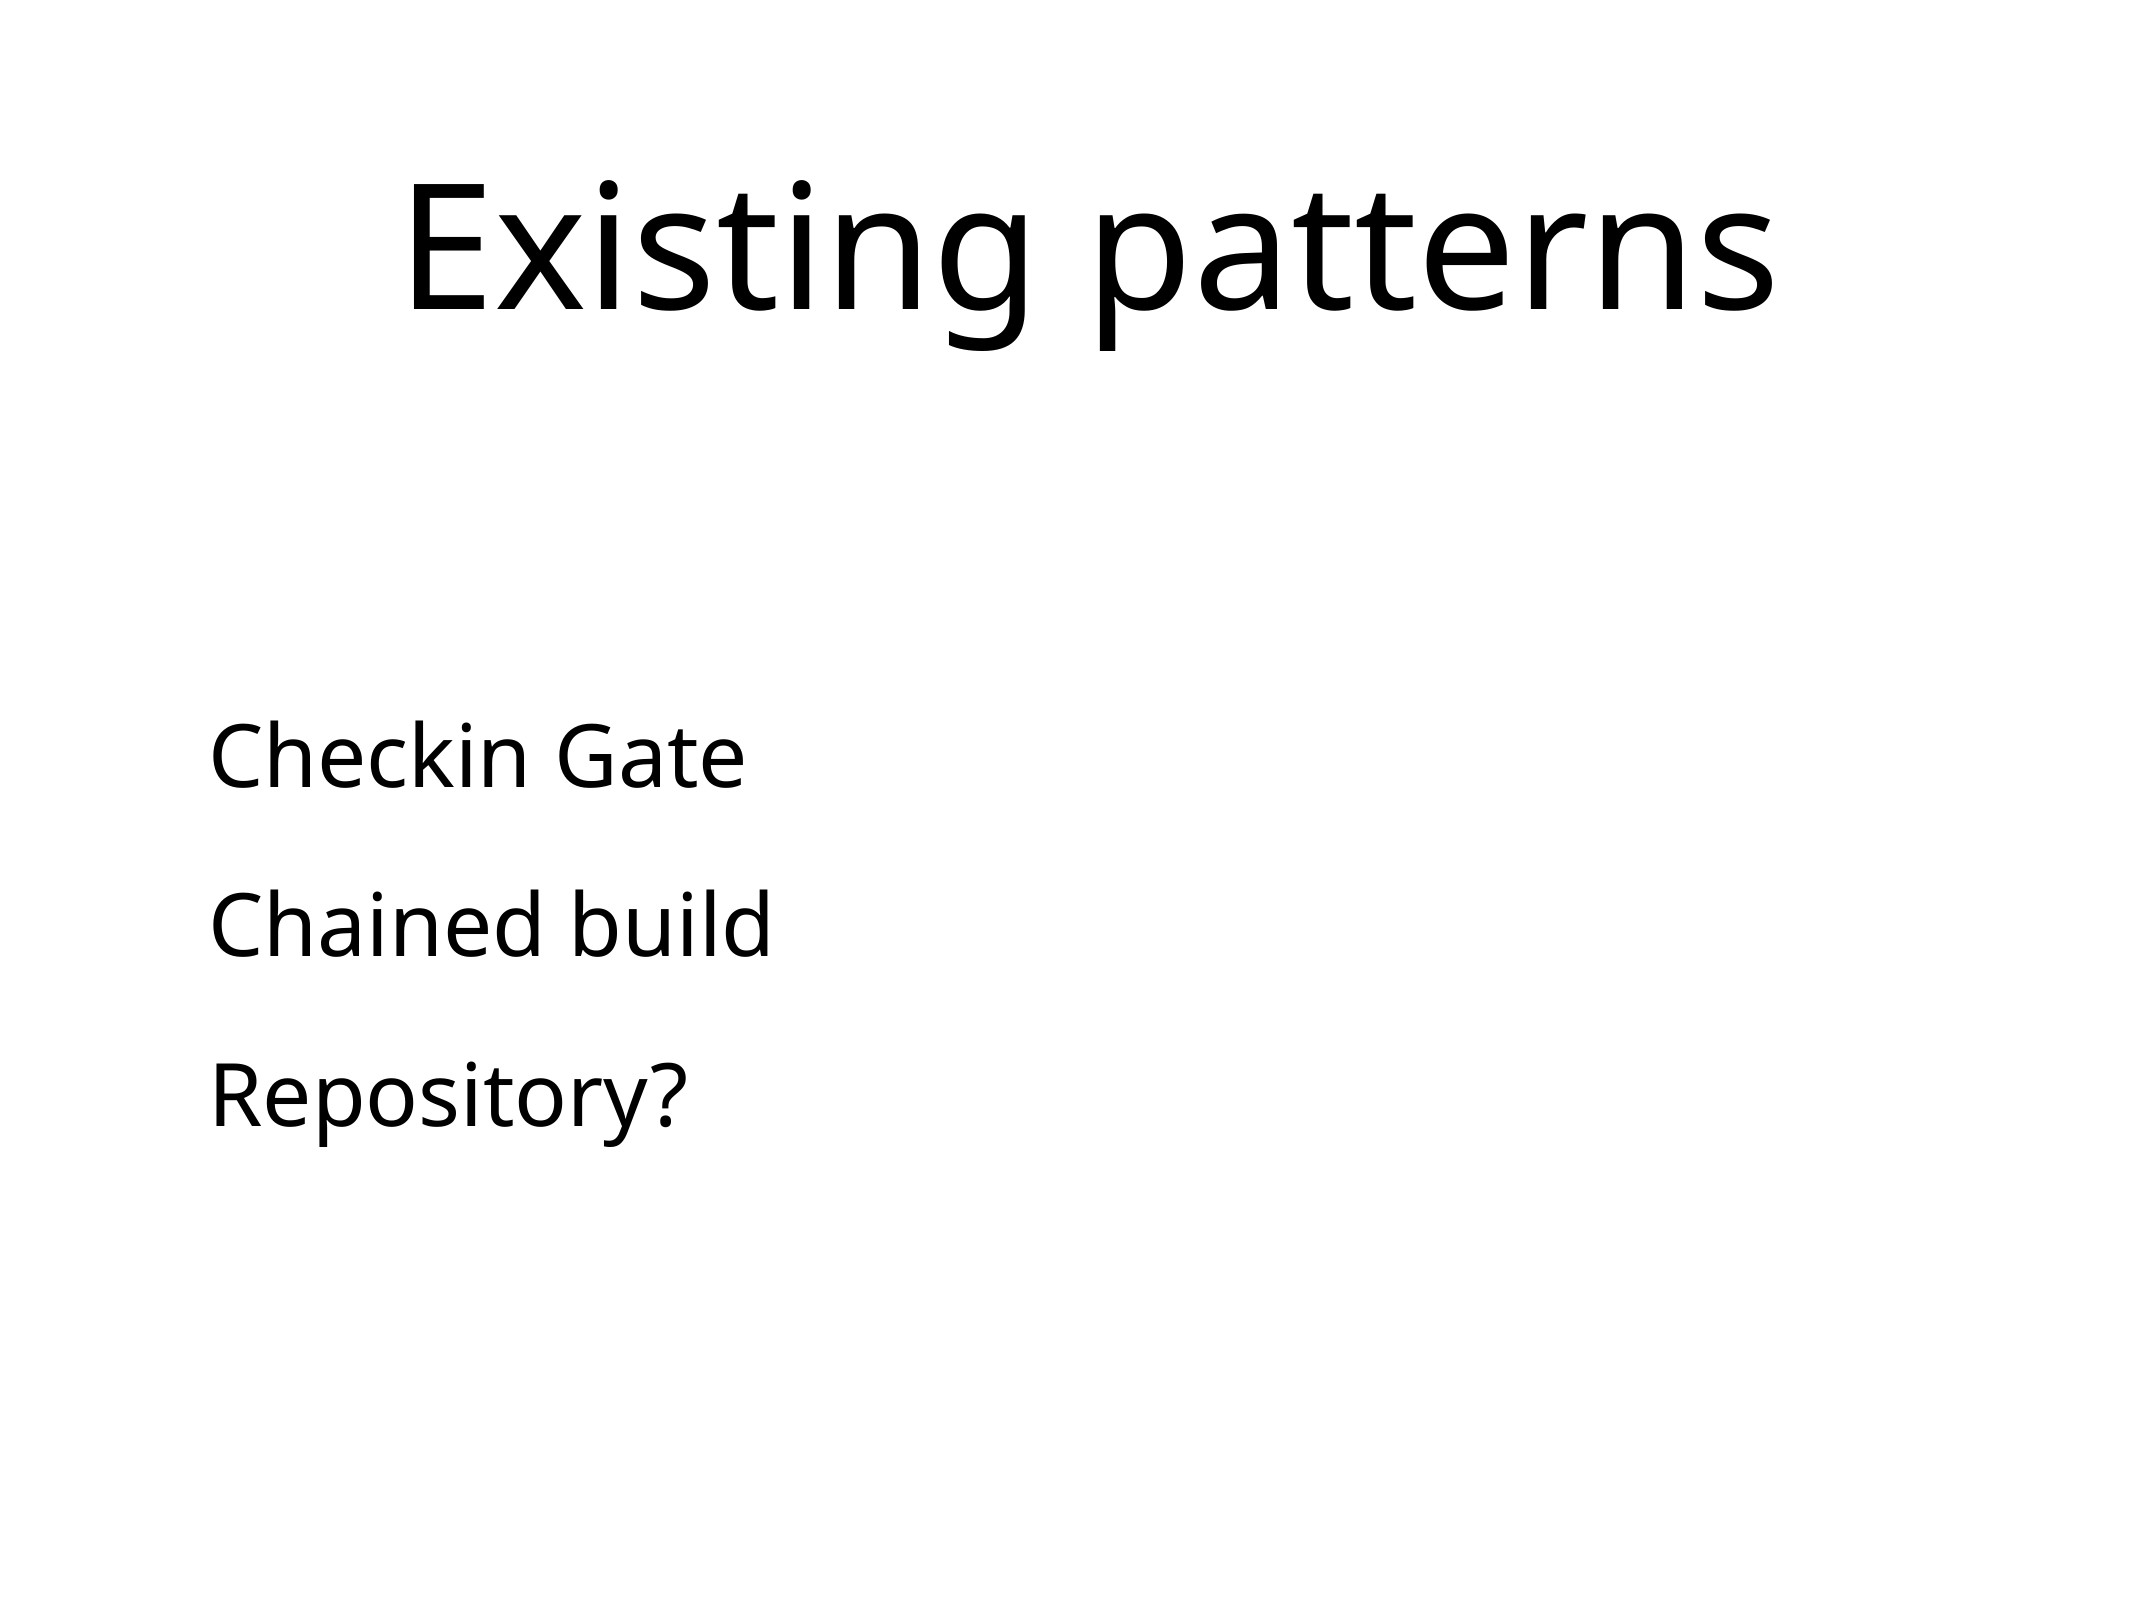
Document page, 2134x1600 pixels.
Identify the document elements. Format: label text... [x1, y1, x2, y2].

title Existing patterns [208, 23, 1925, 242]
subtitle Checkin Gate Chained build Repository? [208, 242, 1925, 1600]
